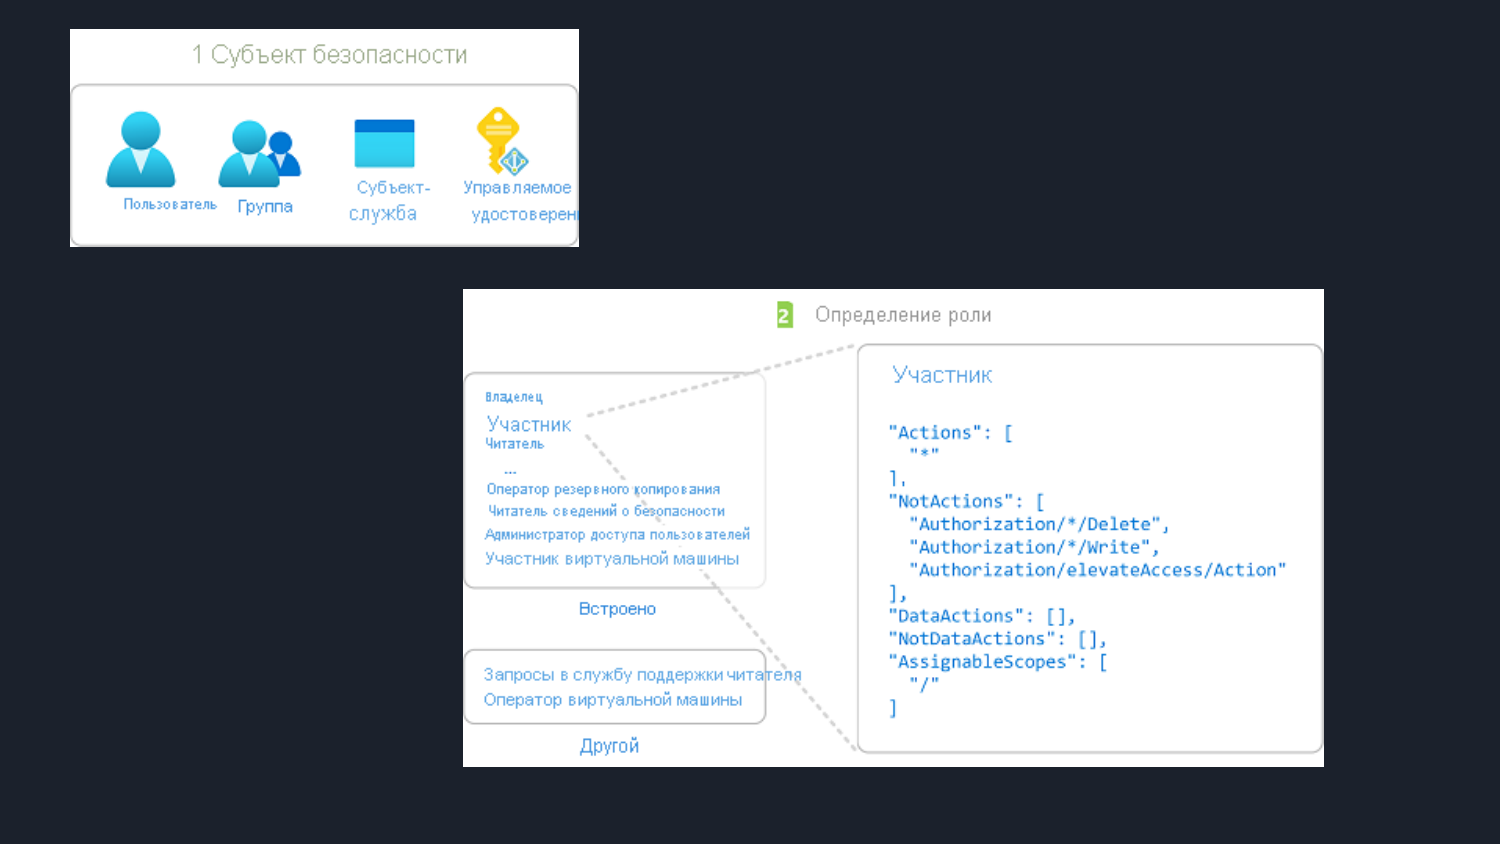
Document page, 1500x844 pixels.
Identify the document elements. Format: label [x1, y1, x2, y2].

picture [70, 29, 579, 247]
picture [463, 289, 1324, 767]
